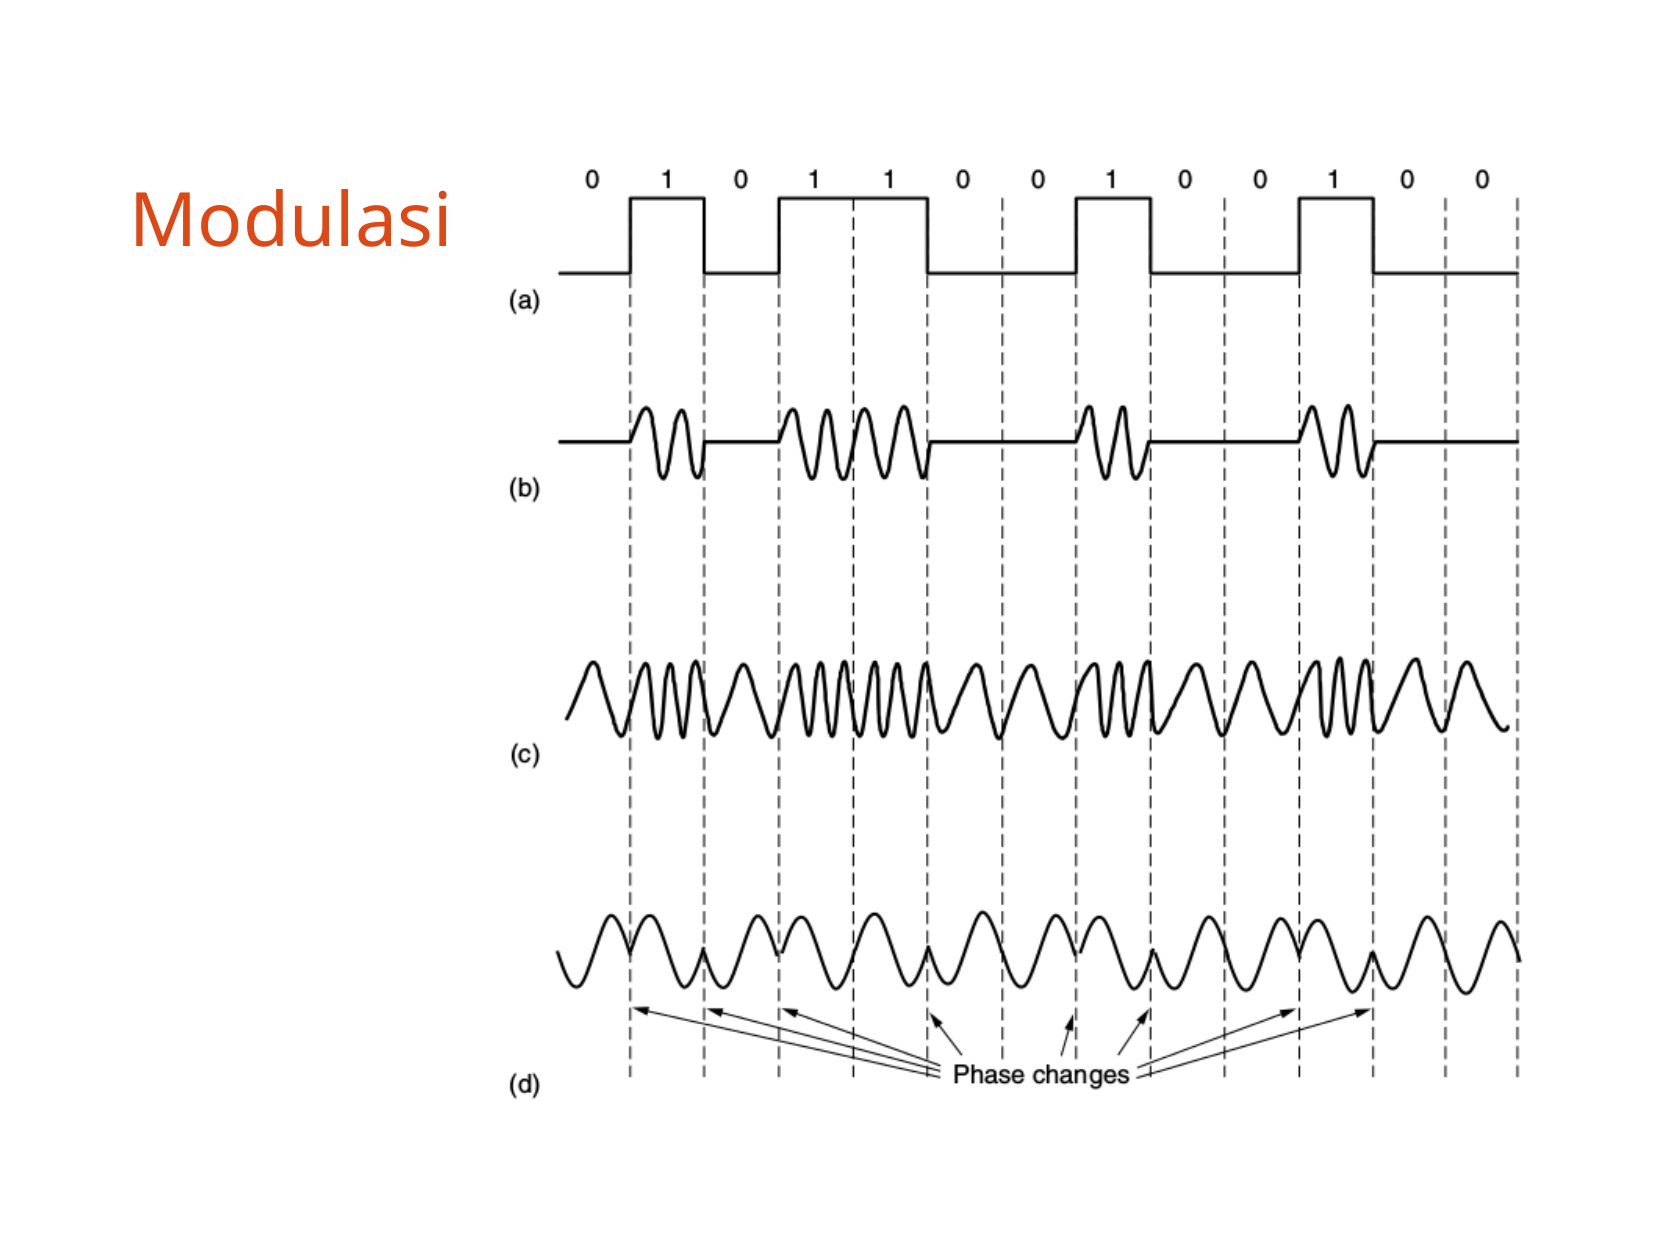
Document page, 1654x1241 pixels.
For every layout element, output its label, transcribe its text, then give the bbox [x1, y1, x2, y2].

picture [476, 132, 1582, 1118]
title Modulasi [129, 153, 476, 281]
